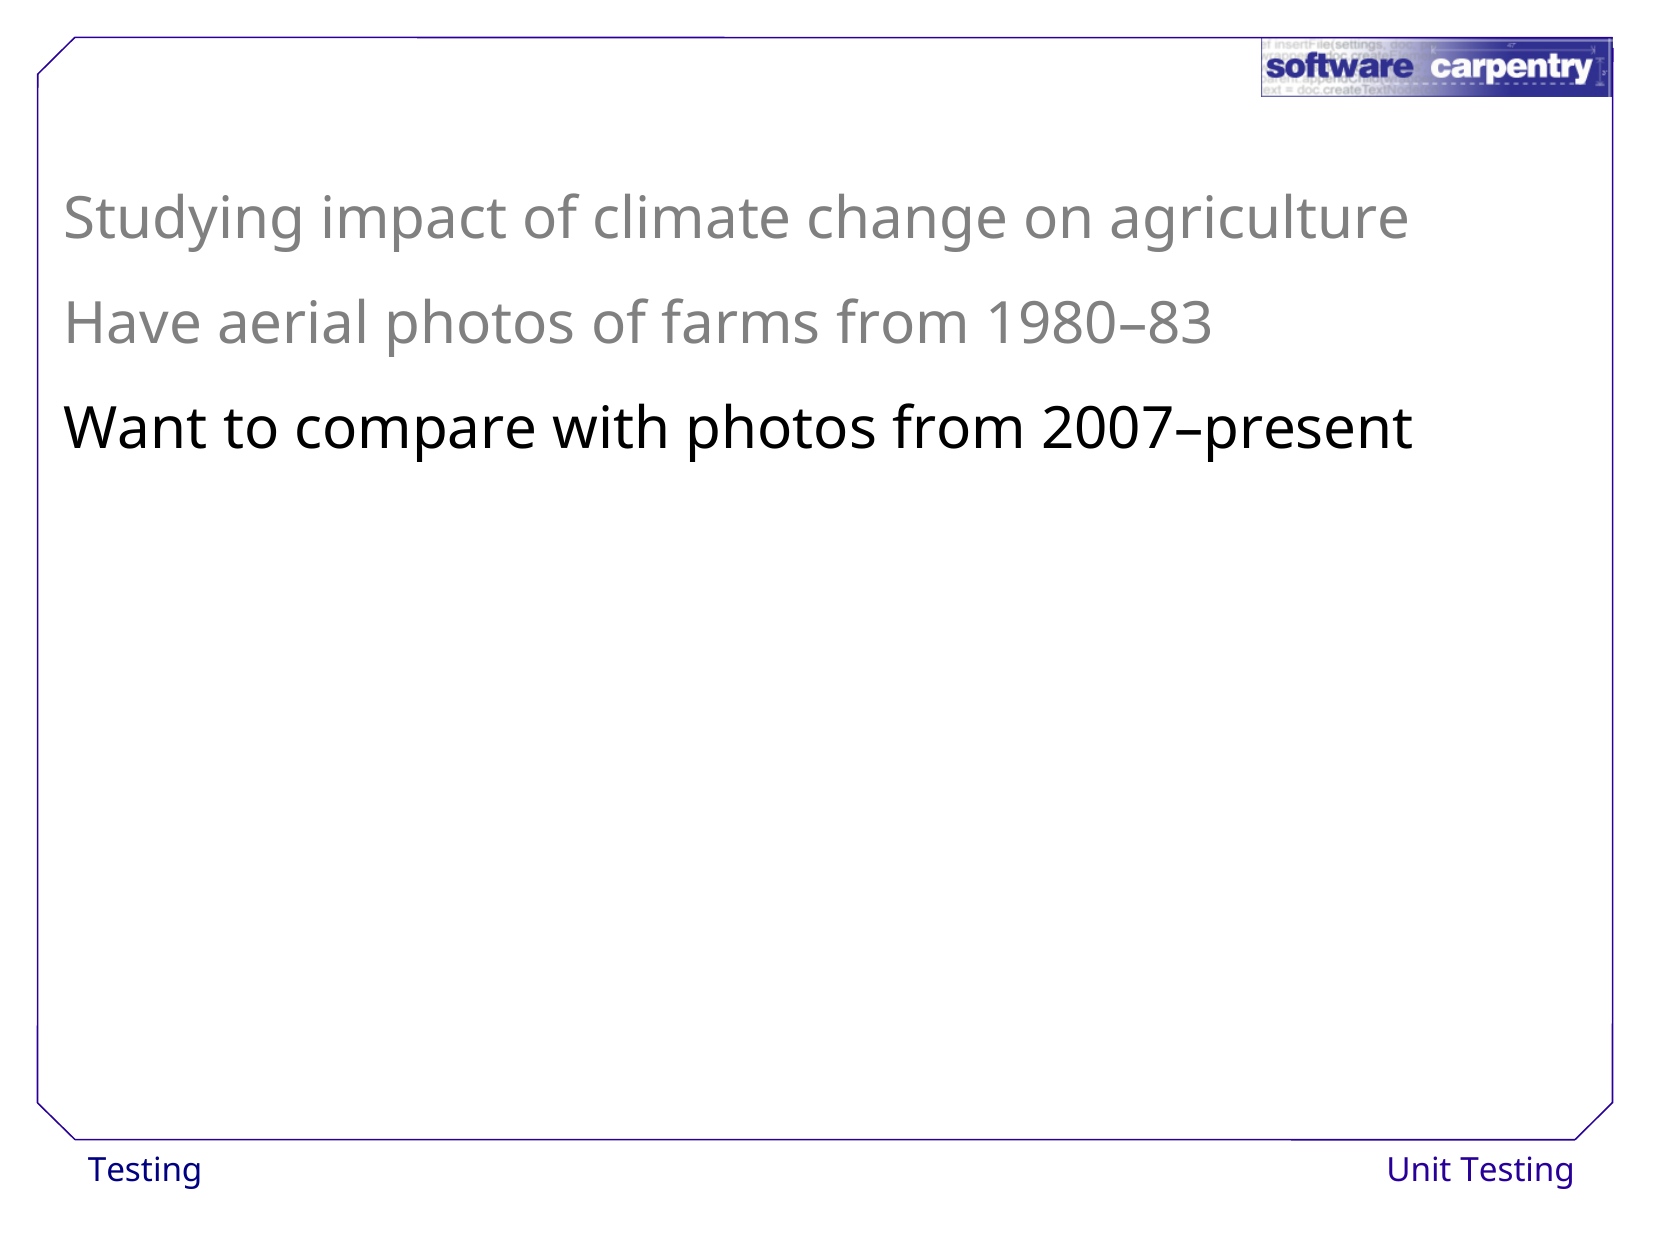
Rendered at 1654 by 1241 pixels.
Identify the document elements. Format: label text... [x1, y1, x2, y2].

picture [1261, 39, 1613, 97]
text_box Studying impact of climate change on agriculture Have aerial photos of farms from 1980–83 Want to compare with photos from 2007–present [49, 138, 1579, 469]
